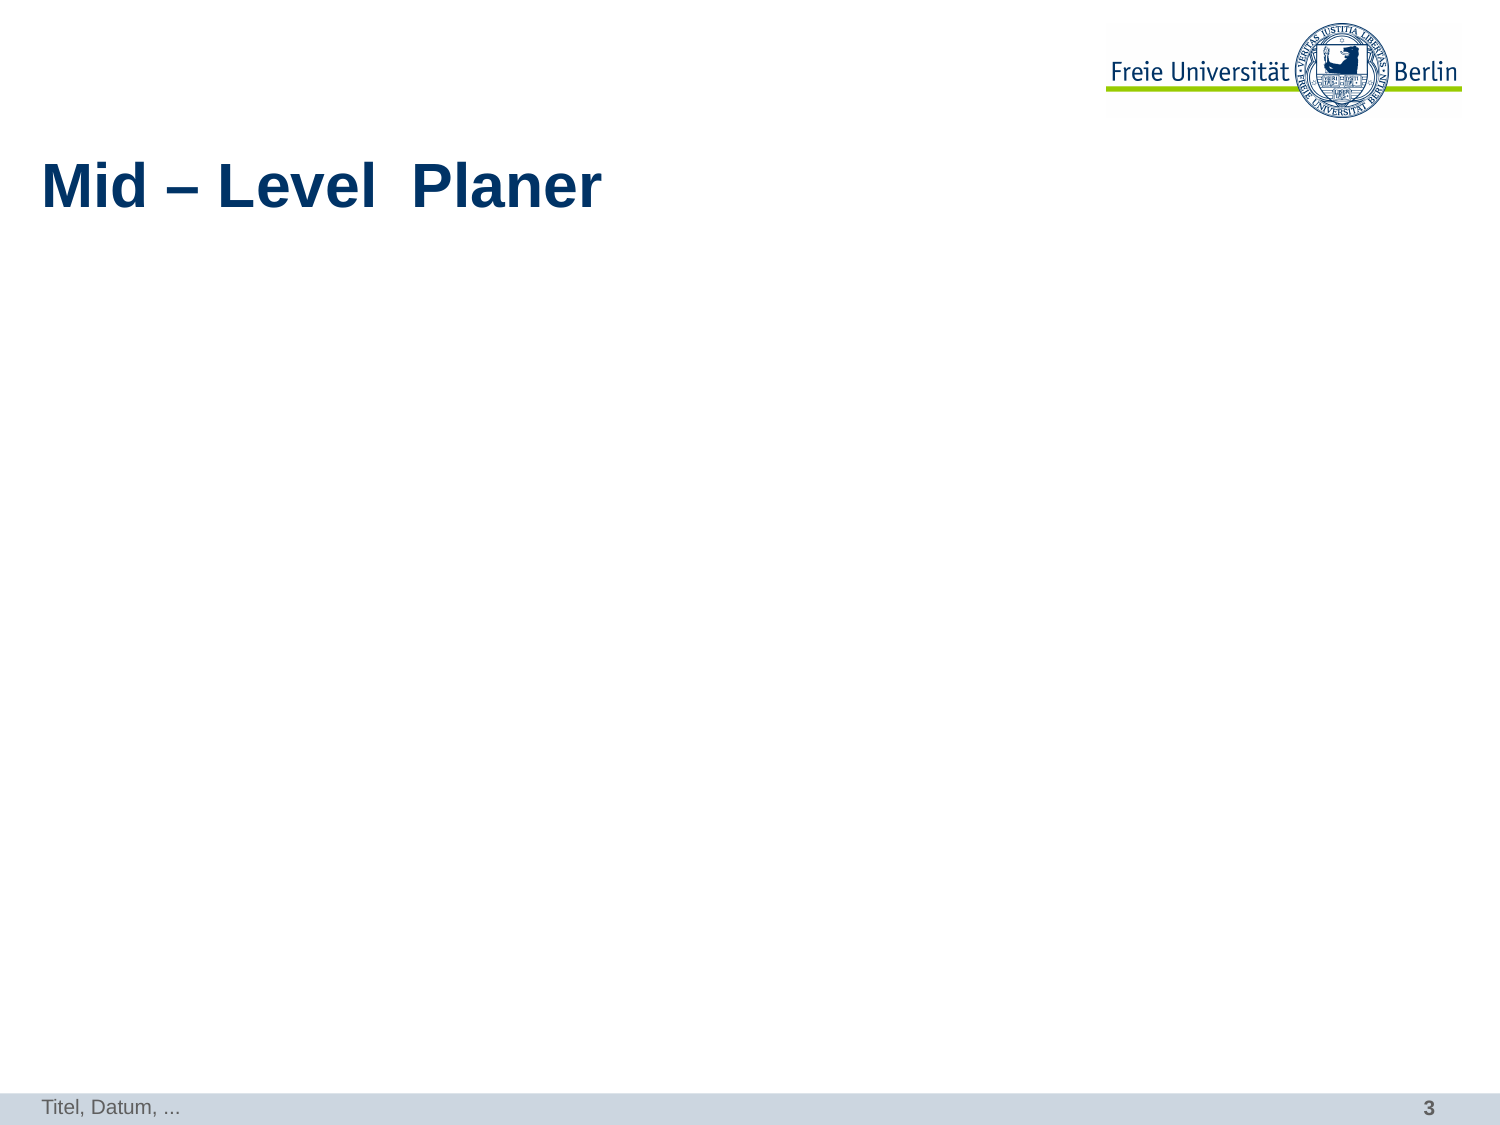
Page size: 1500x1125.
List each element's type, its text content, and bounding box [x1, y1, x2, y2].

title Mid – Level Planer [41, 149, 1460, 222]
picture [1106, 23, 1462, 118]
